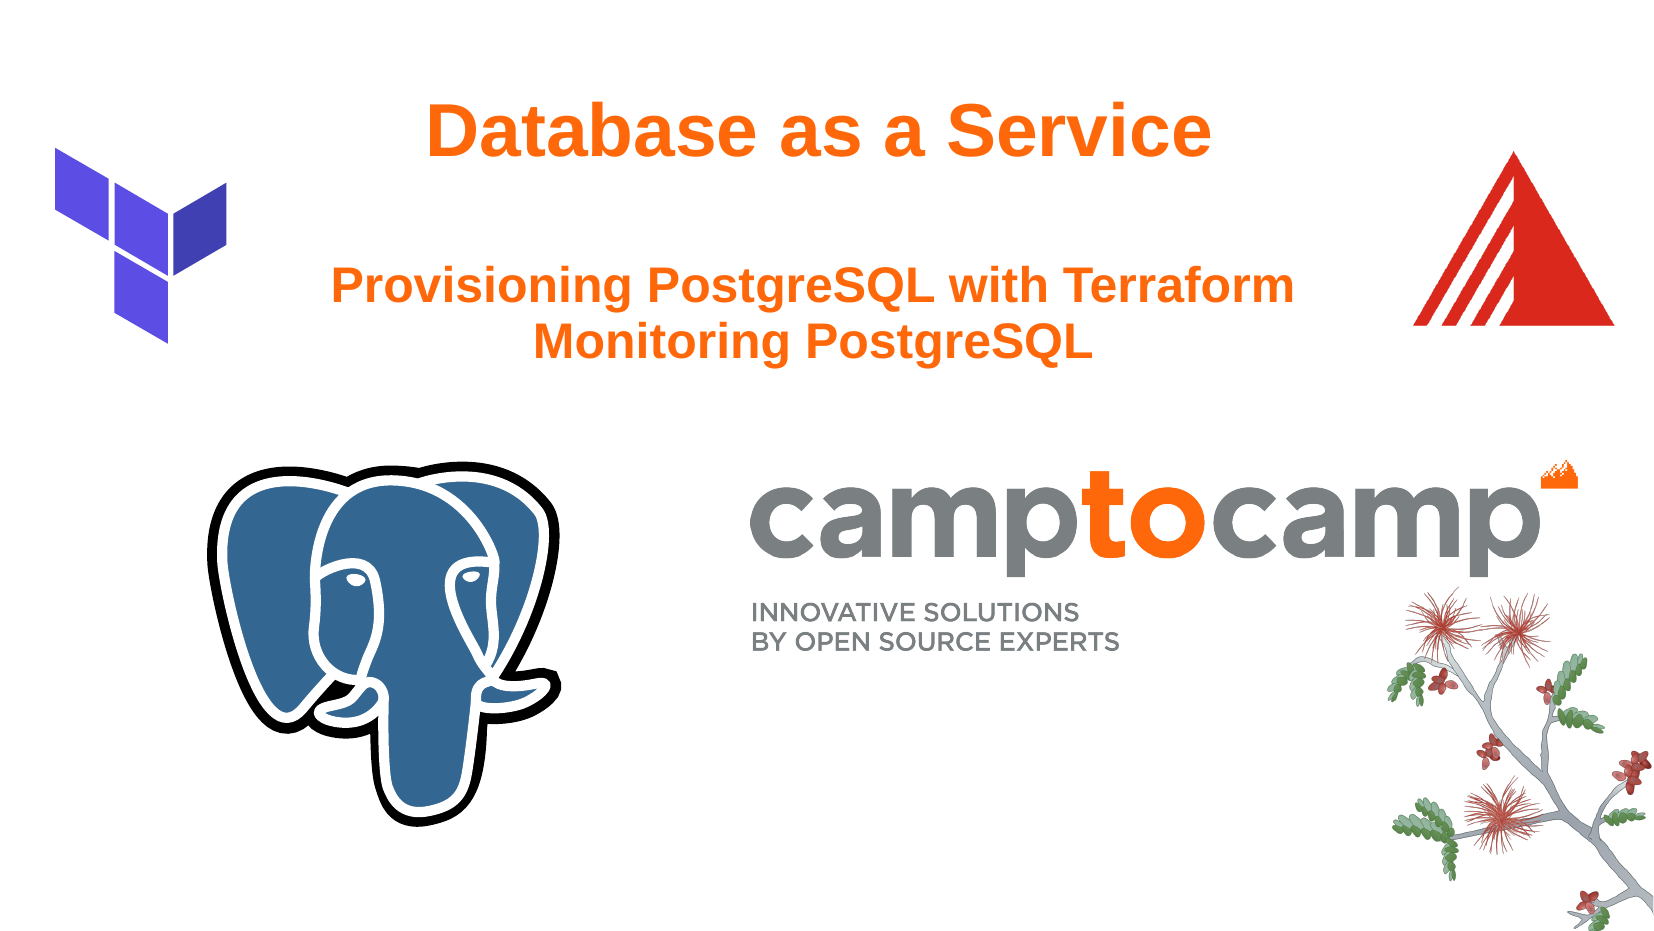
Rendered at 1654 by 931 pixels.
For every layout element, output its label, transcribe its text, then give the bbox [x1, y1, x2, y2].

title Provisioning PostgreSQL with Terraform Monitoring PostgreSQL [330, 257, 1323, 384]
title Database as a Service [425, 88, 1223, 178]
picture [54, 147, 227, 344]
picture [206, 461, 562, 827]
picture [750, 460, 1654, 931]
picture [1411, 135, 1619, 343]
